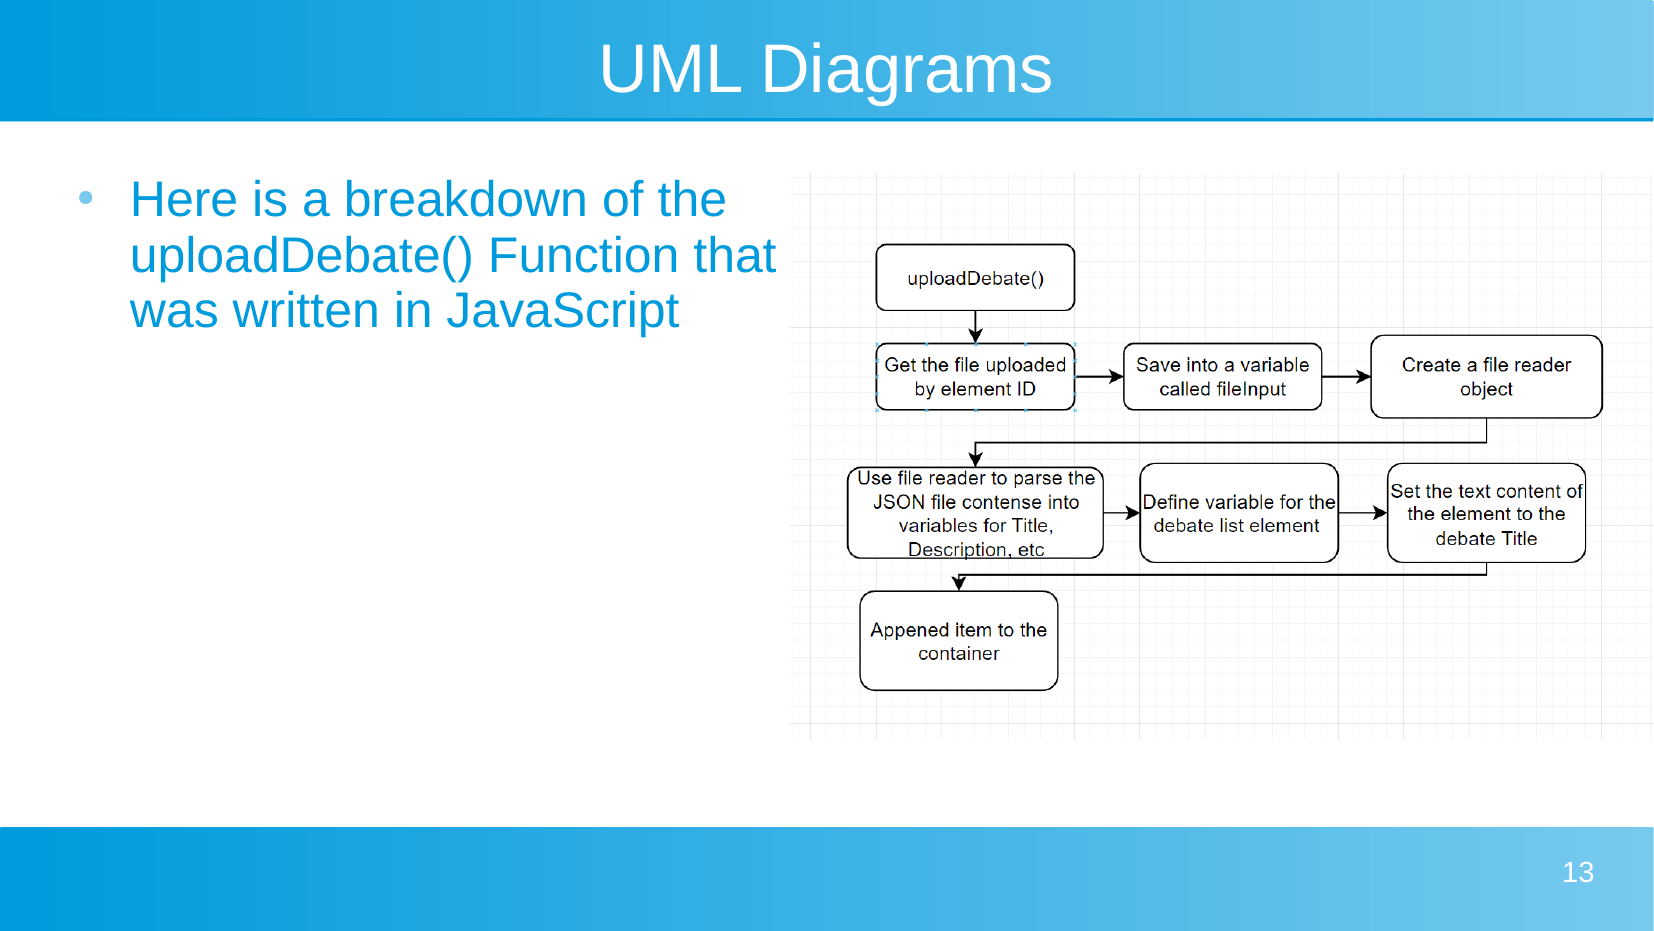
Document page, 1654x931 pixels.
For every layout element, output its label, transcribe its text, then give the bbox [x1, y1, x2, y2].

list Here is a breakdown of the uploadDebate() Function that was written in JavaScript [59, 171, 840, 762]
picture [790, 173, 1654, 739]
title UML Diagrams [59, 29, 1595, 108]
